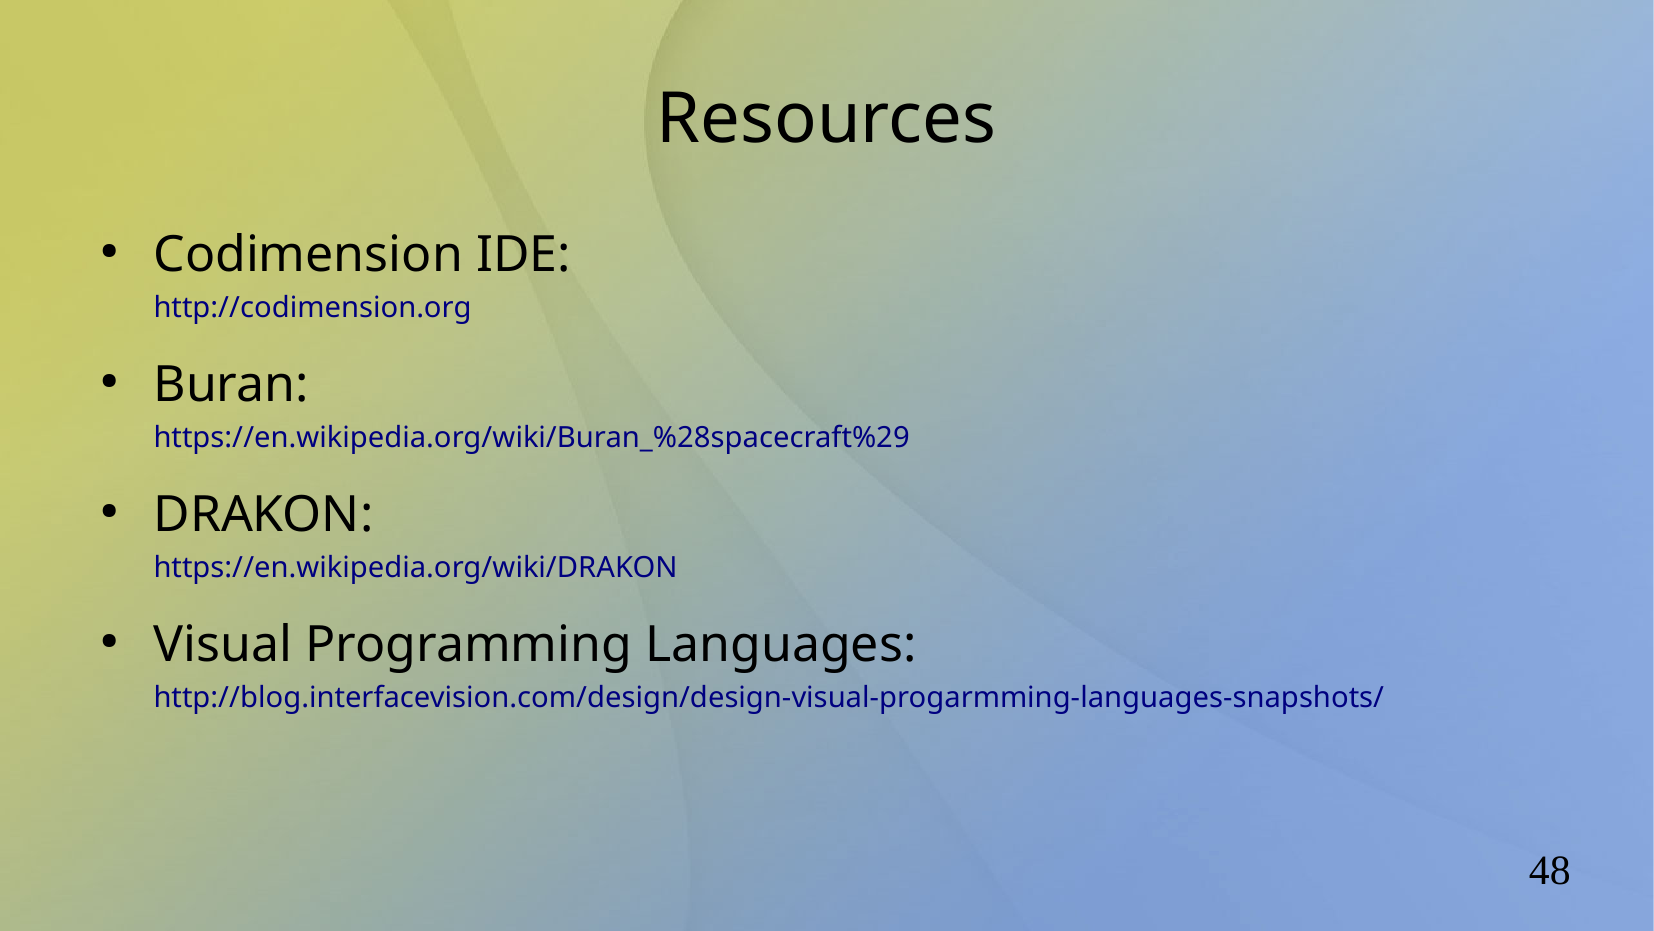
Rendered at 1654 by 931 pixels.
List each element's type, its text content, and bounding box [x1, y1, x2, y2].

picture [0, 0, 1654, 931]
list Codimension IDE: http://codimension.org Buran: https://en.wikipedia.org/wiki/Buran_%28spacecraft%29 DRAKON: https://en.wikipedia.org/wiki/DRAKON Visual Programming Languages: http://blog.interfacevision.com/design/design-visual-progarmming-languages-snapshots/ [82, 217, 1571, 758]
title Resources [82, 37, 1571, 193]
